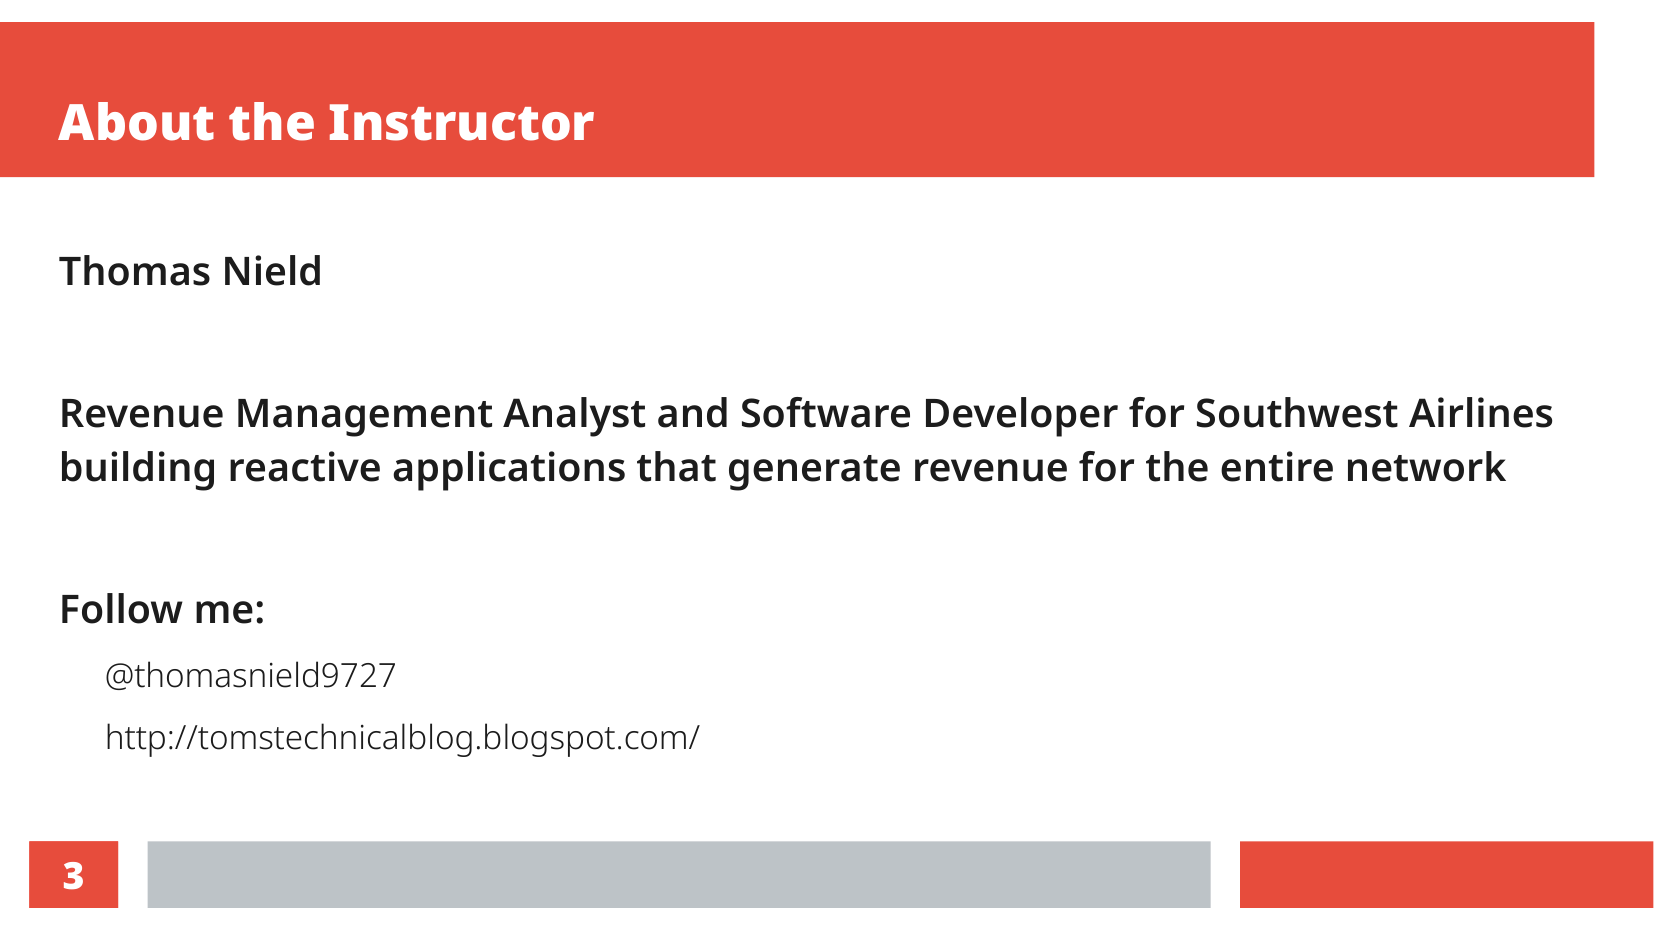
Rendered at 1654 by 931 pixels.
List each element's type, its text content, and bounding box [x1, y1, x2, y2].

title About the Instructor [58, 44, 1595, 155]
list Thomas Nield Revenue Management Analyst and Software Developer for Southwest Airlines building reactive applications that generate revenue for the entire network Follow me: @thomasnield9727 http://tomstechnicalblog.blogspot.com/ [58, 243, 1565, 820]
